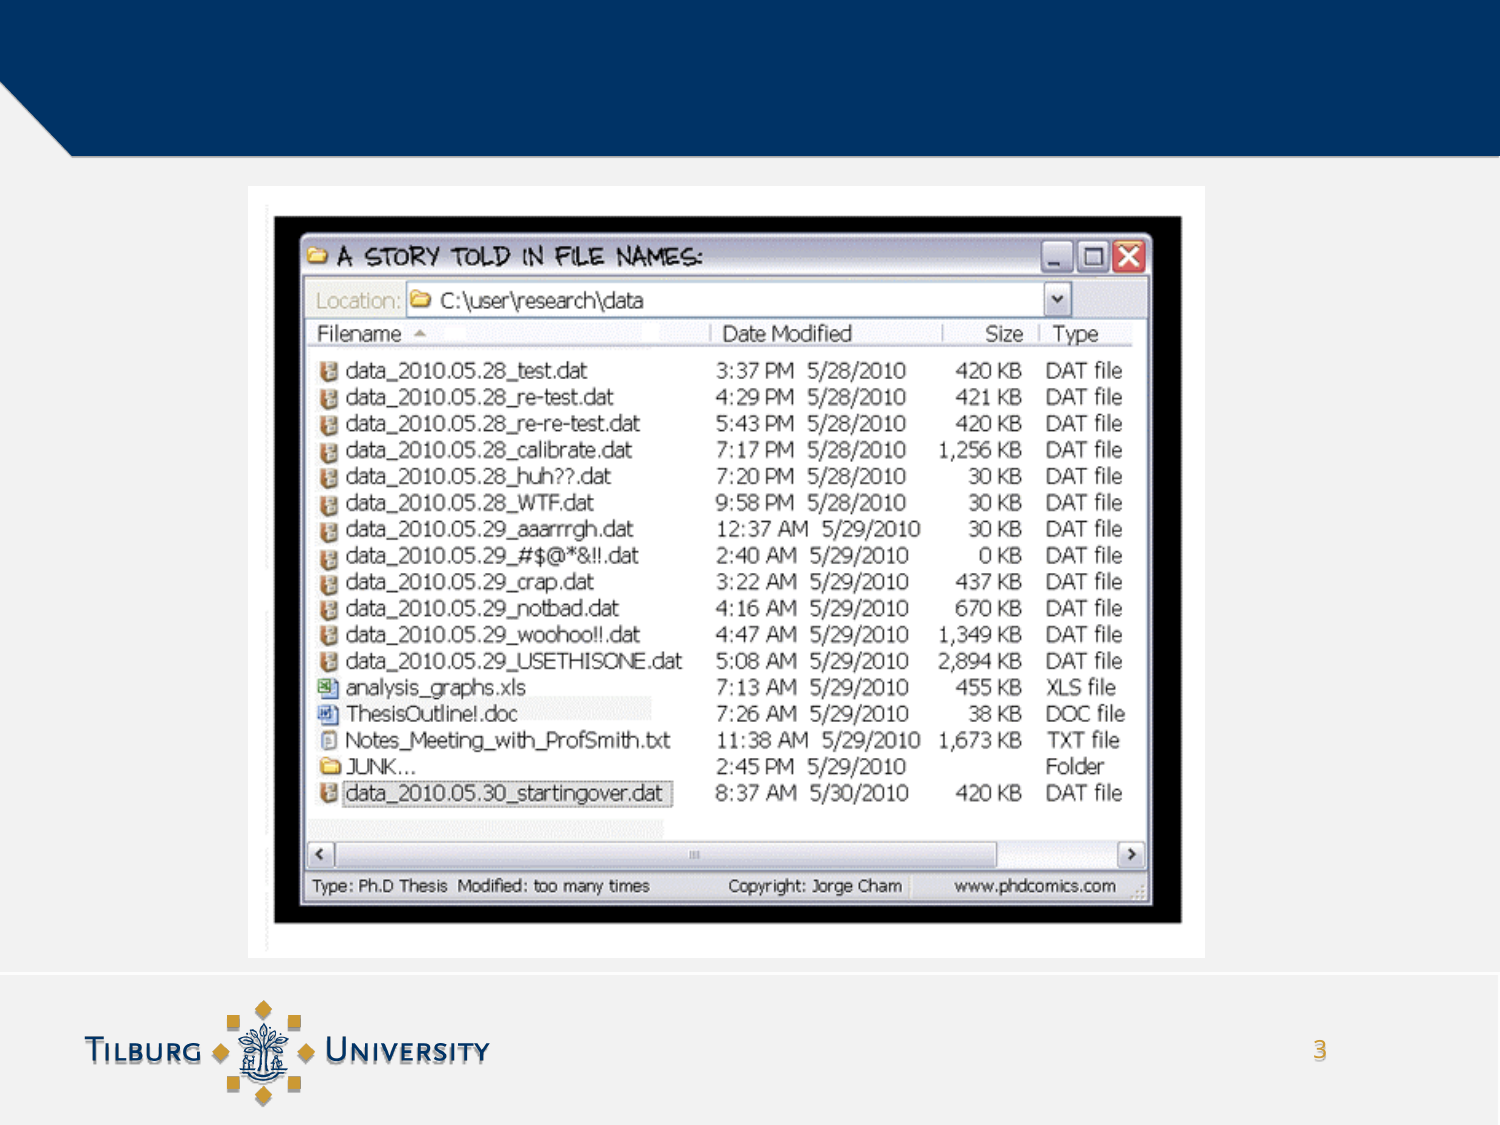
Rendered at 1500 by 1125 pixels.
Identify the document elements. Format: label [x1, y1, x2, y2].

text_box [1298, 1026, 1426, 1087]
picture [248, 186, 1205, 958]
